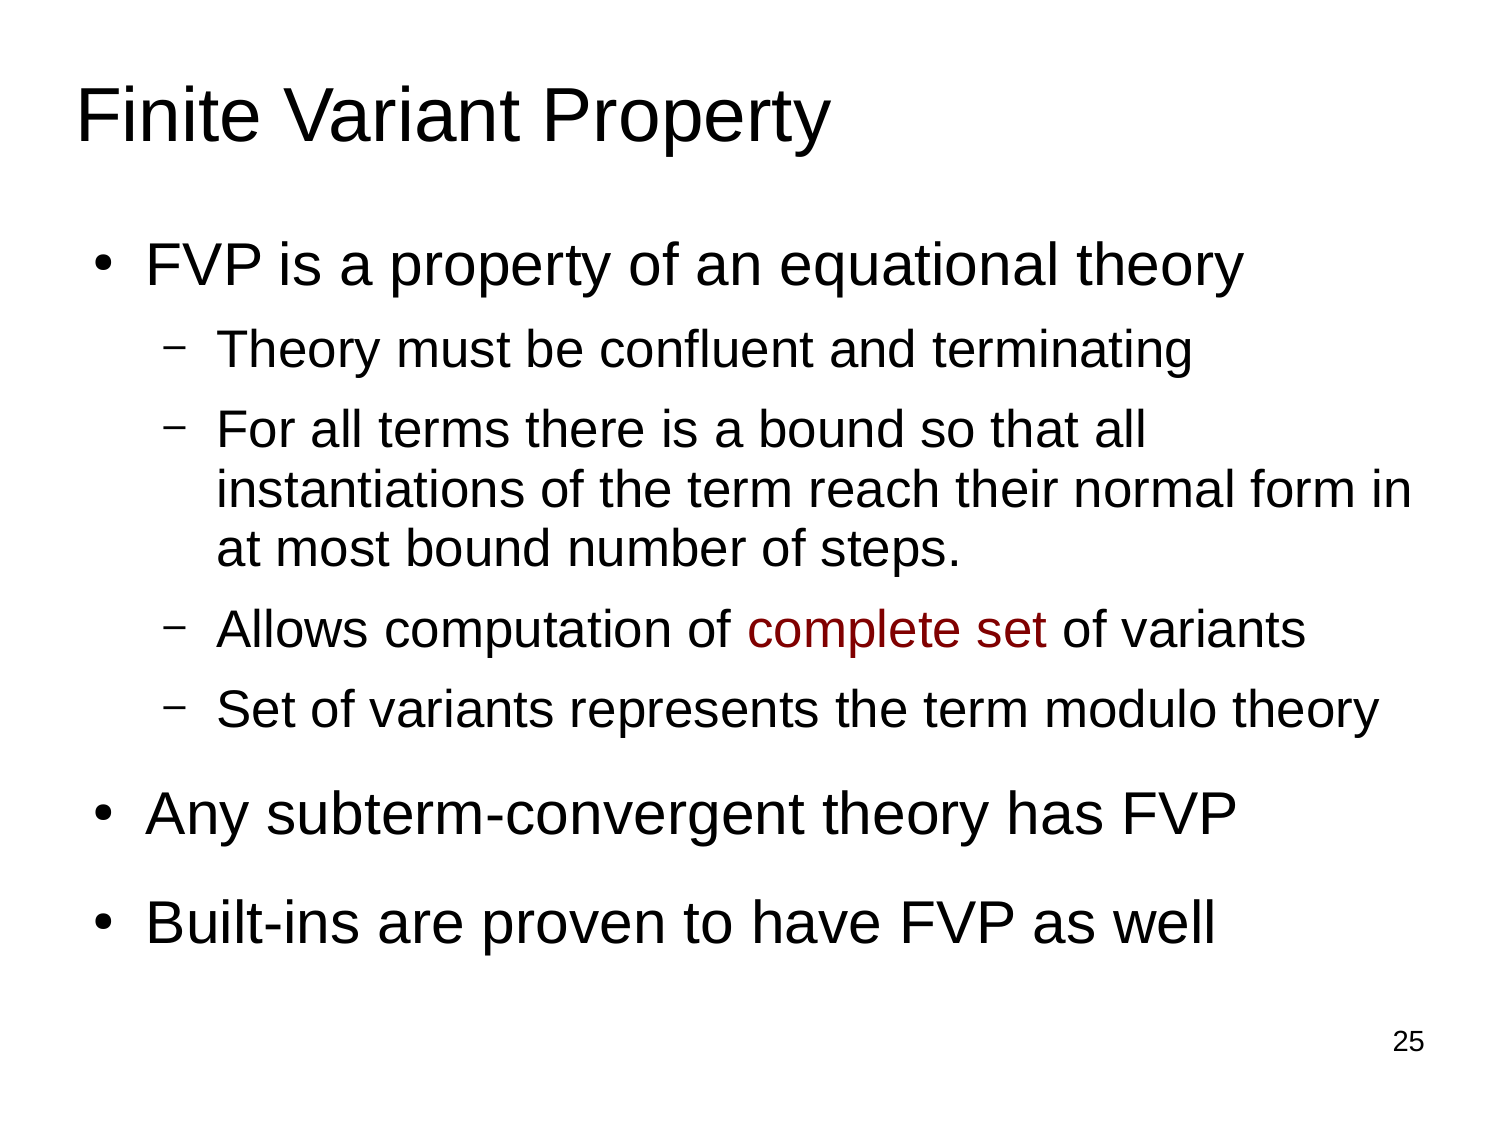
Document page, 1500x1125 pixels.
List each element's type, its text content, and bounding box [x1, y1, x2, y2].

title Finite Variant Property [75, 44, 1425, 185]
list FVP is a property of an equational theory Theory must be confluent and terminating For all terms there is a bound so that all instantiations of the term reach their normal form in at most bound number of steps. Allows computation of complete set of variants Set of variants represents the term modulo theory Any subterm-convergent theory has FVP Built-ins are proven to have FVP as well [75, 230, 1425, 1014]
